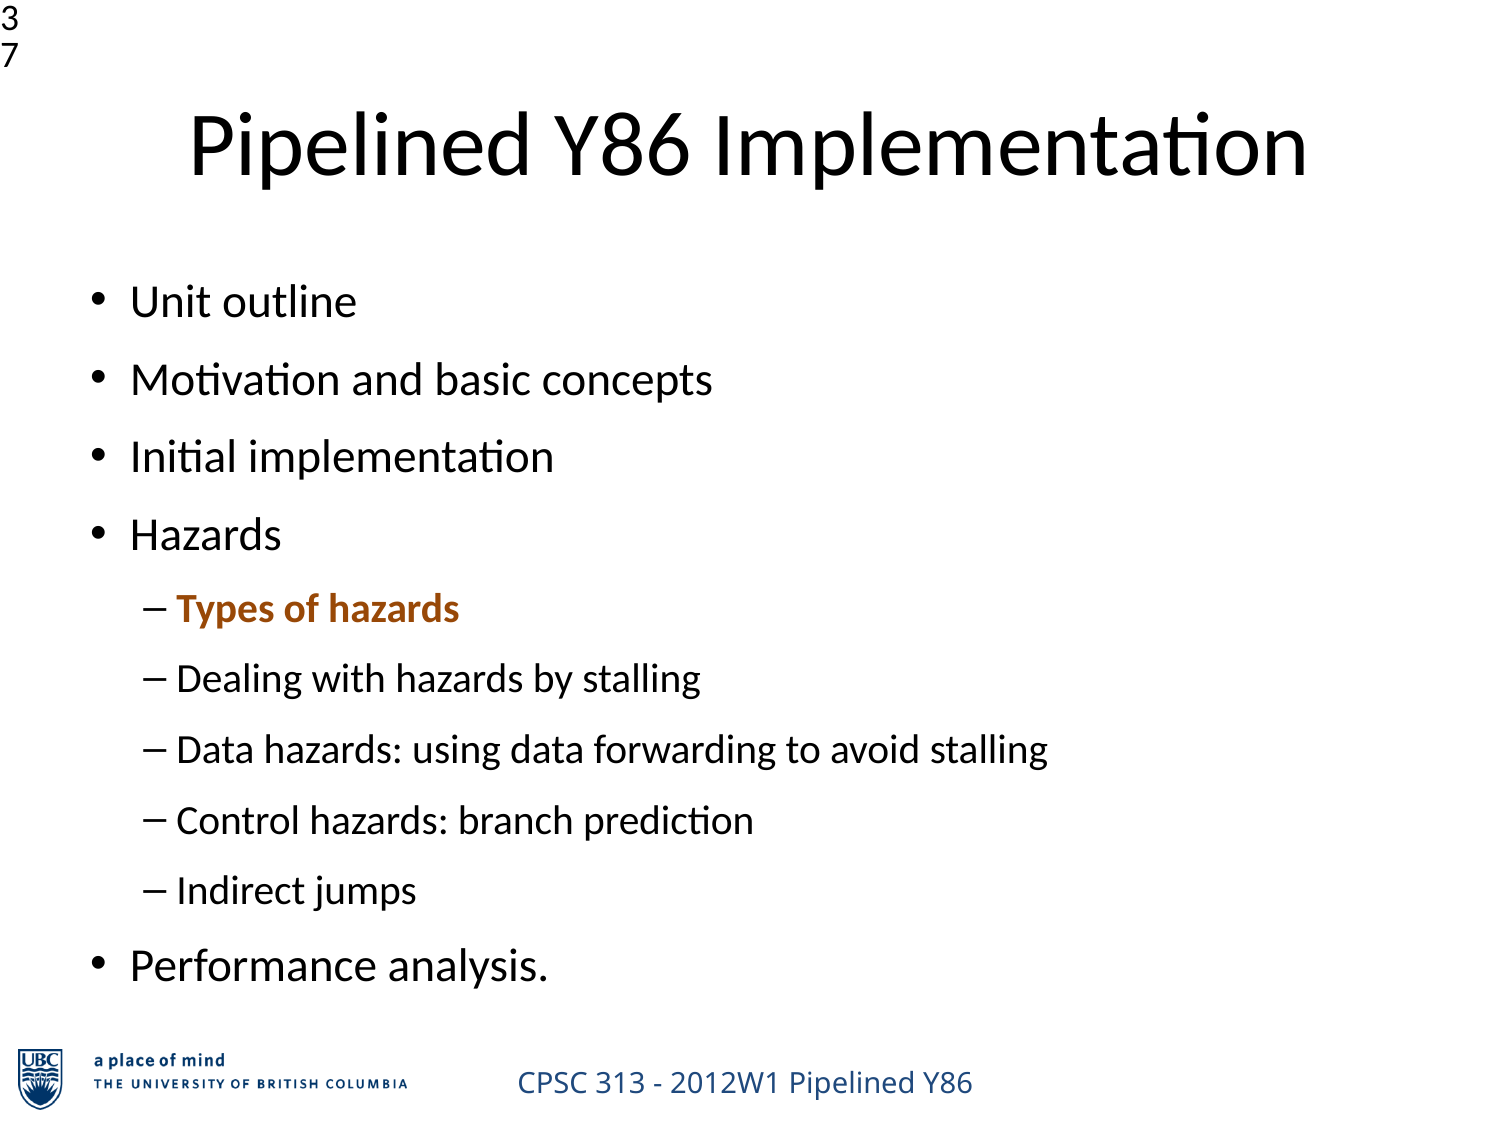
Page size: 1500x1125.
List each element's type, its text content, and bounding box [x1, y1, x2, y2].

list Unit outline Motivation and basic concepts Initial implementation Hazards Types of hazards Dealing with hazards by stalling Data hazards: using data forwarding to avoid stalling Control hazards: branch prediction Indirect jumps Performance analysis. [75, 262, 1425, 1005]
title Pipelined Y86 Implementation [75, 45, 1425, 233]
picture [18, 1049, 407, 1110]
